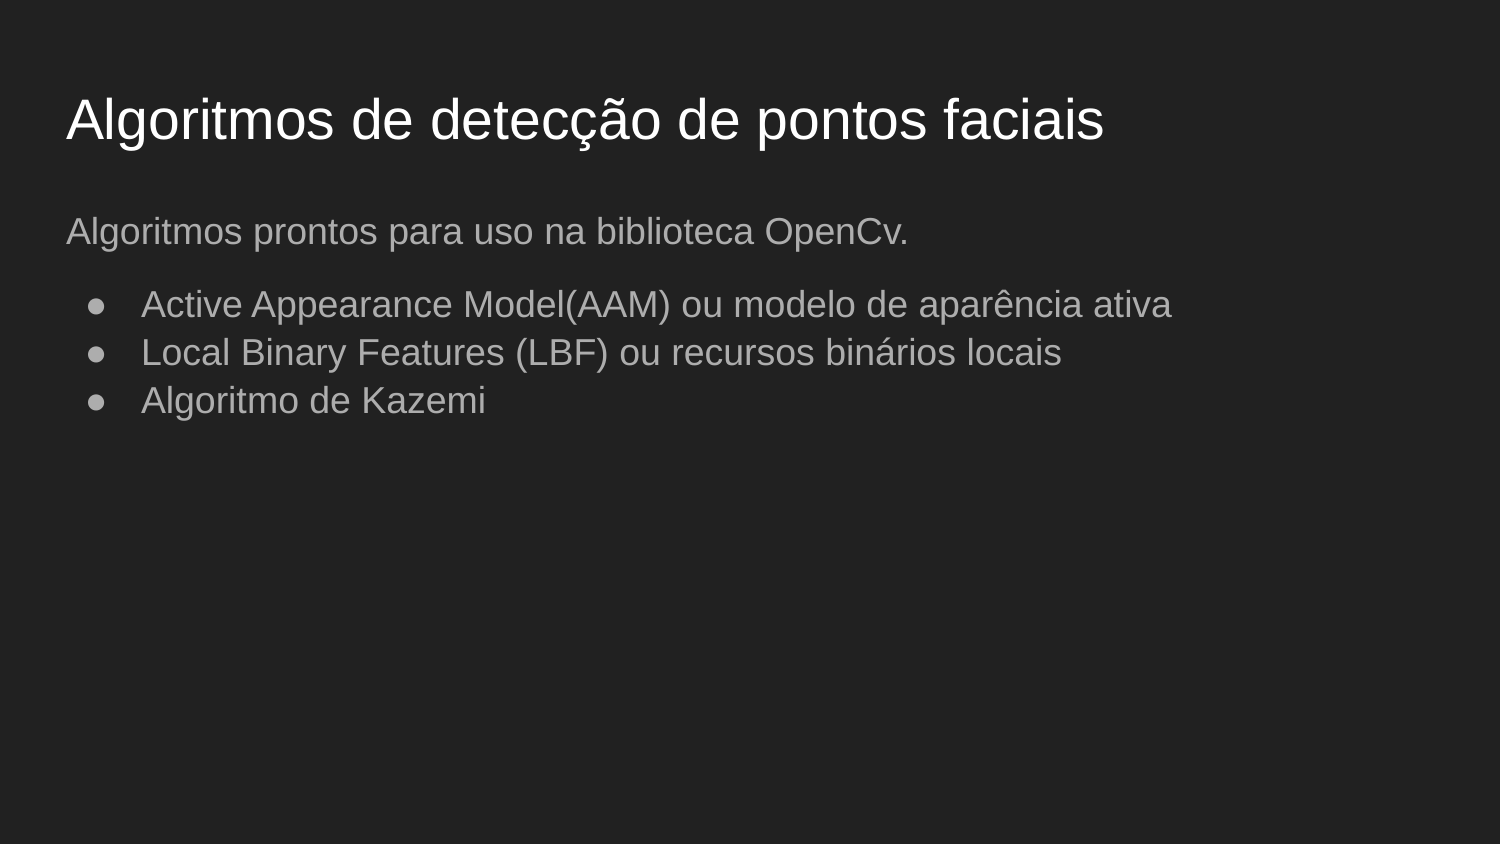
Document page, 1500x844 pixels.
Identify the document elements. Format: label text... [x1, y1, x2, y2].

list Algoritmos prontos para uso na biblioteca OpenCv. Active Appearance Model(AAM) ou modelo de aparência ativa Local Binary Features (LBF) ou recursos binários locais Algoritmo de Kazemi [51, 189, 1449, 750]
title Algoritmos de detecção de pontos faciais [51, 72, 1449, 167]
